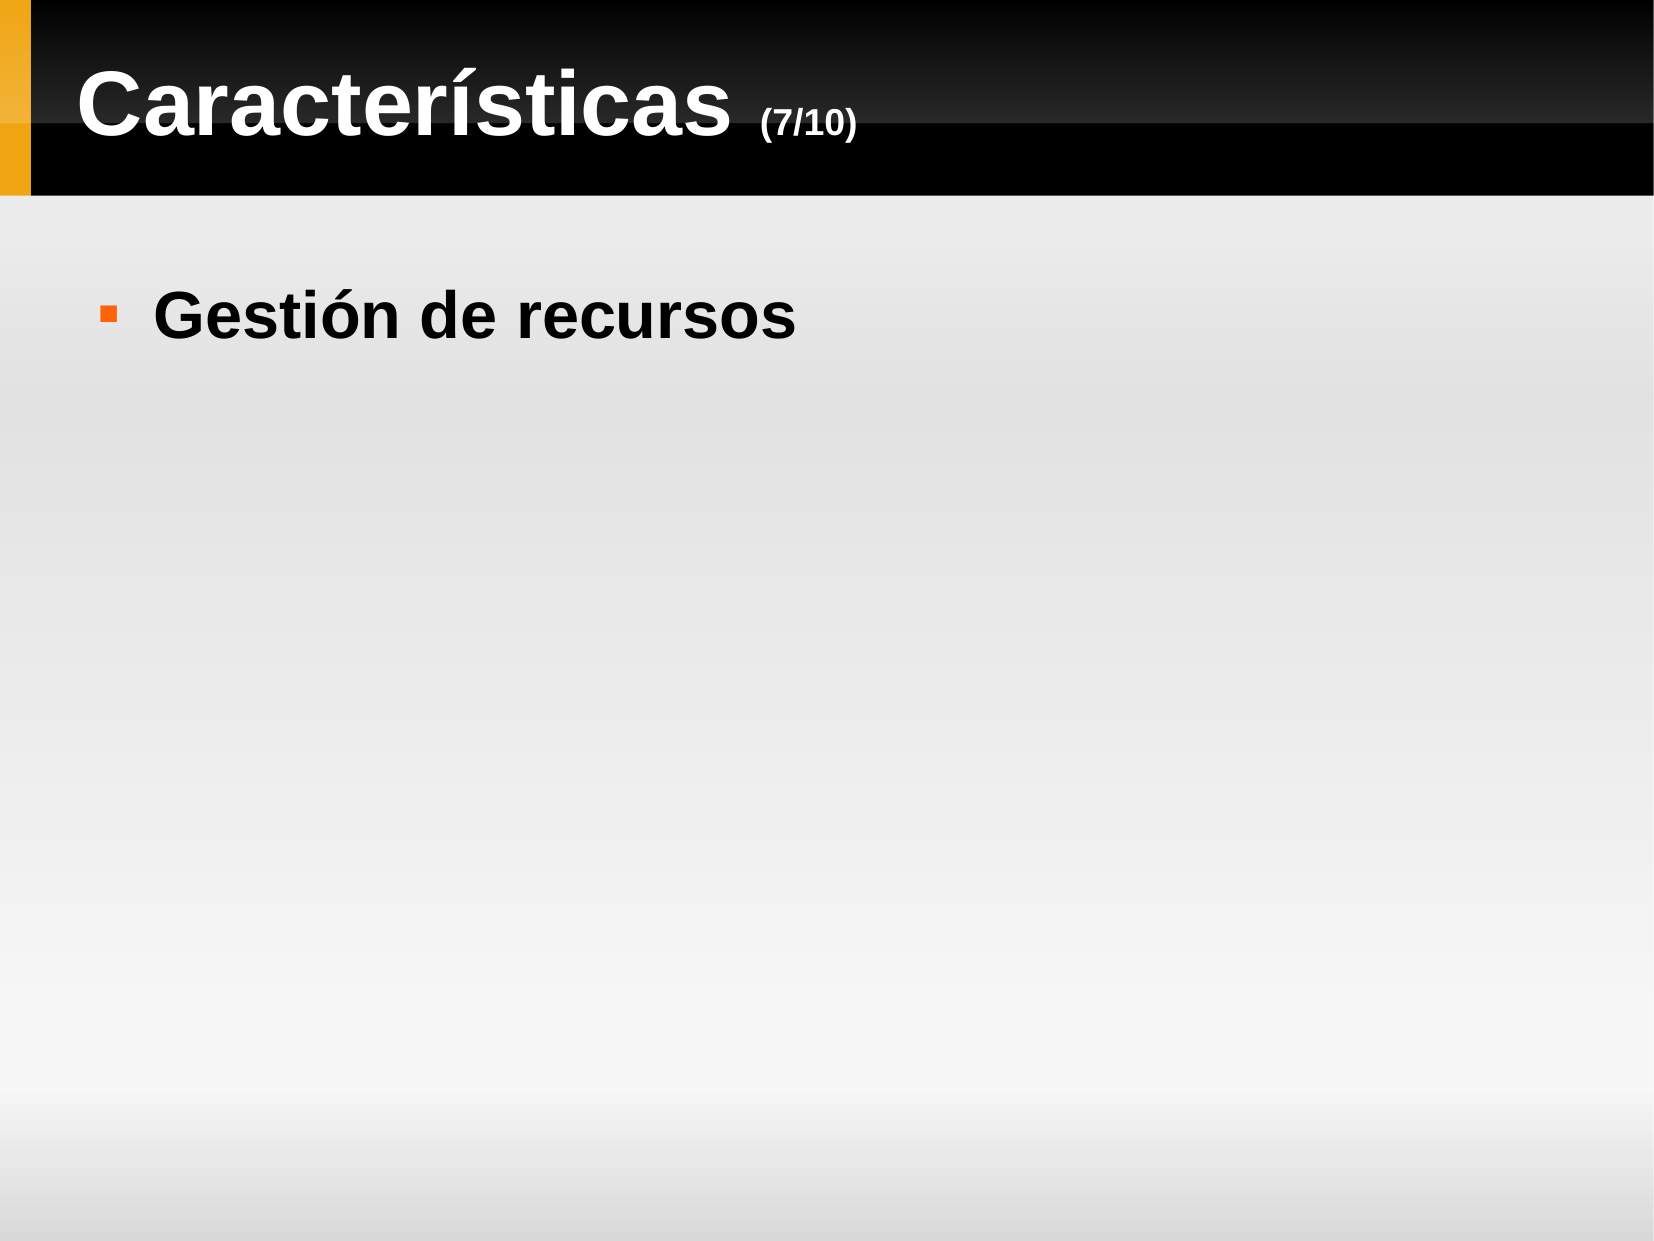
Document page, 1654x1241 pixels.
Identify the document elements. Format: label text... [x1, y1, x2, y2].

title Características (7/10) [76, 0, 1565, 208]
picture [0, 0, 1654, 1241]
list Gestión de recursos [82, 278, 1571, 1097]
